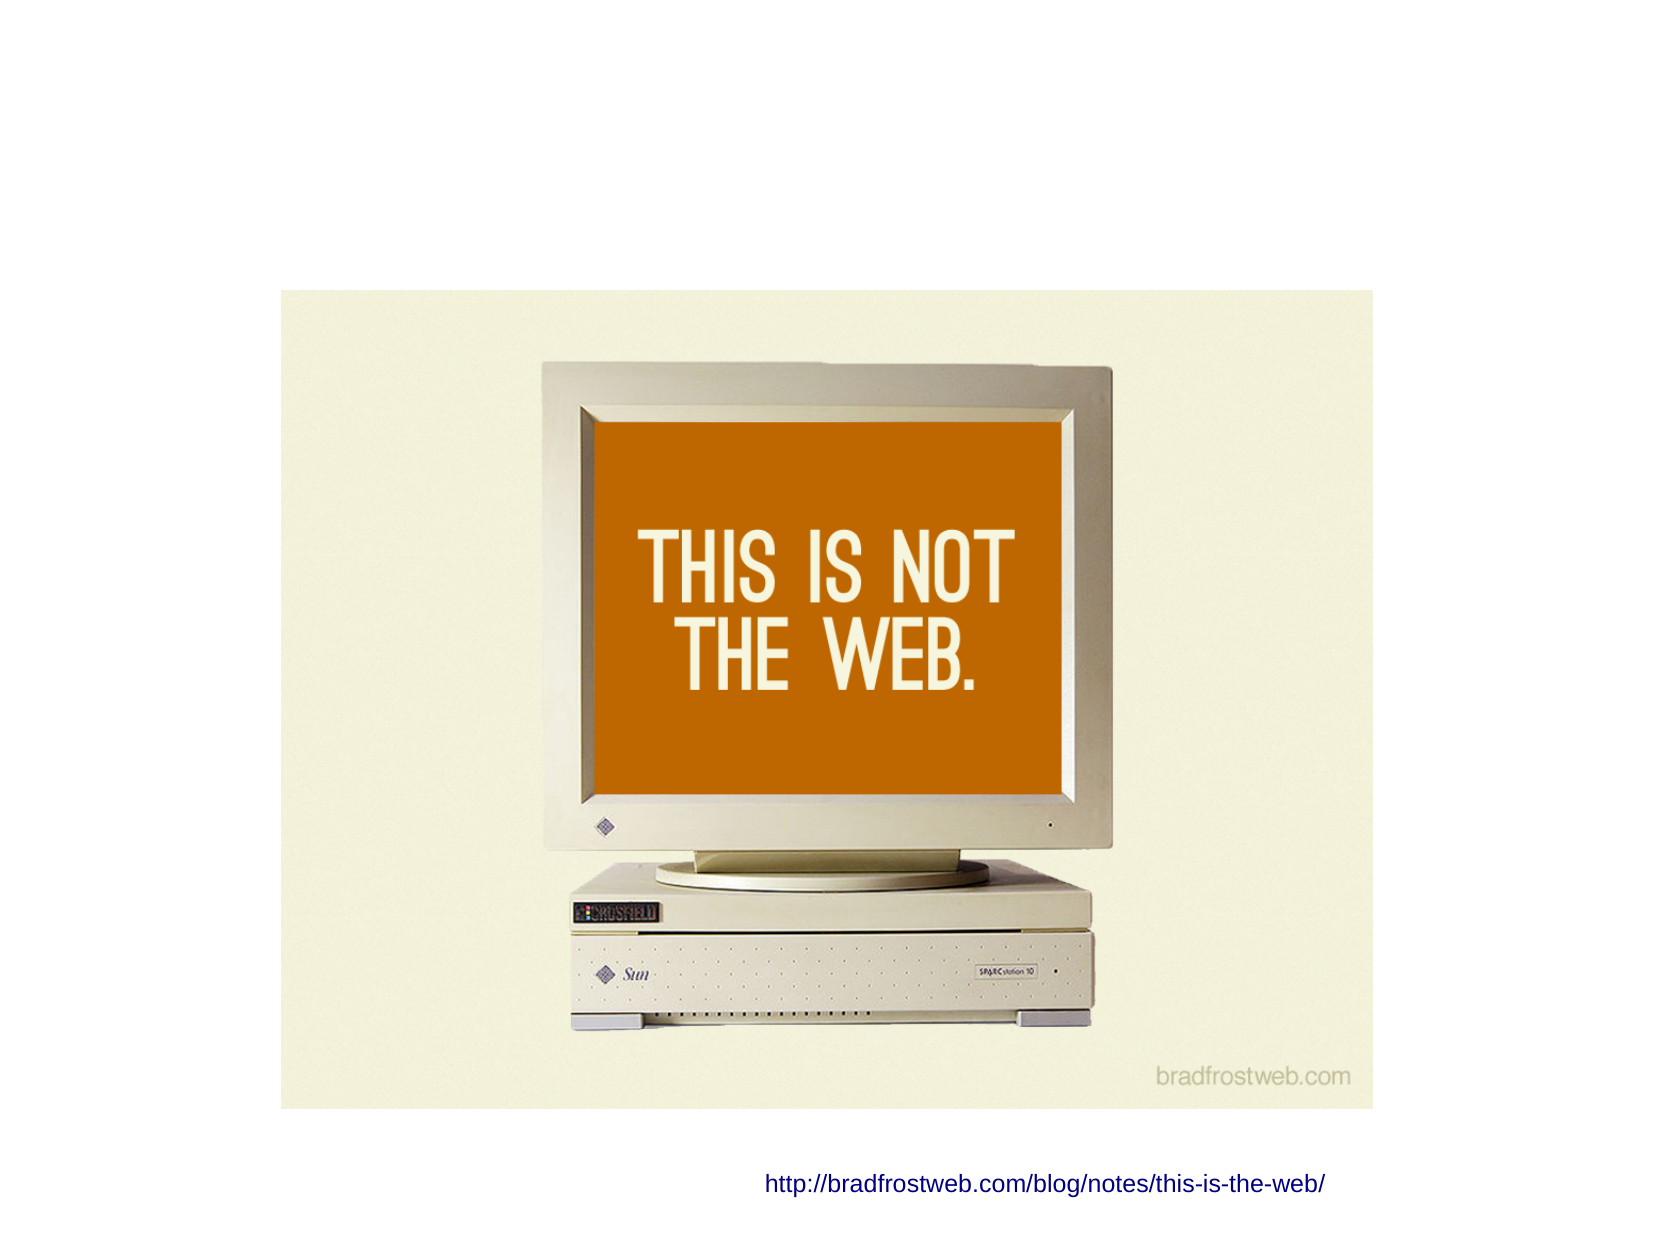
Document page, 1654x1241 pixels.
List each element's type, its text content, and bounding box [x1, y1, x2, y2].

picture [281, 290, 1373, 1109]
text_box http://bradfrostweb.com/blog/notes/this-is-the-web/ [750, 1162, 1342, 1206]
